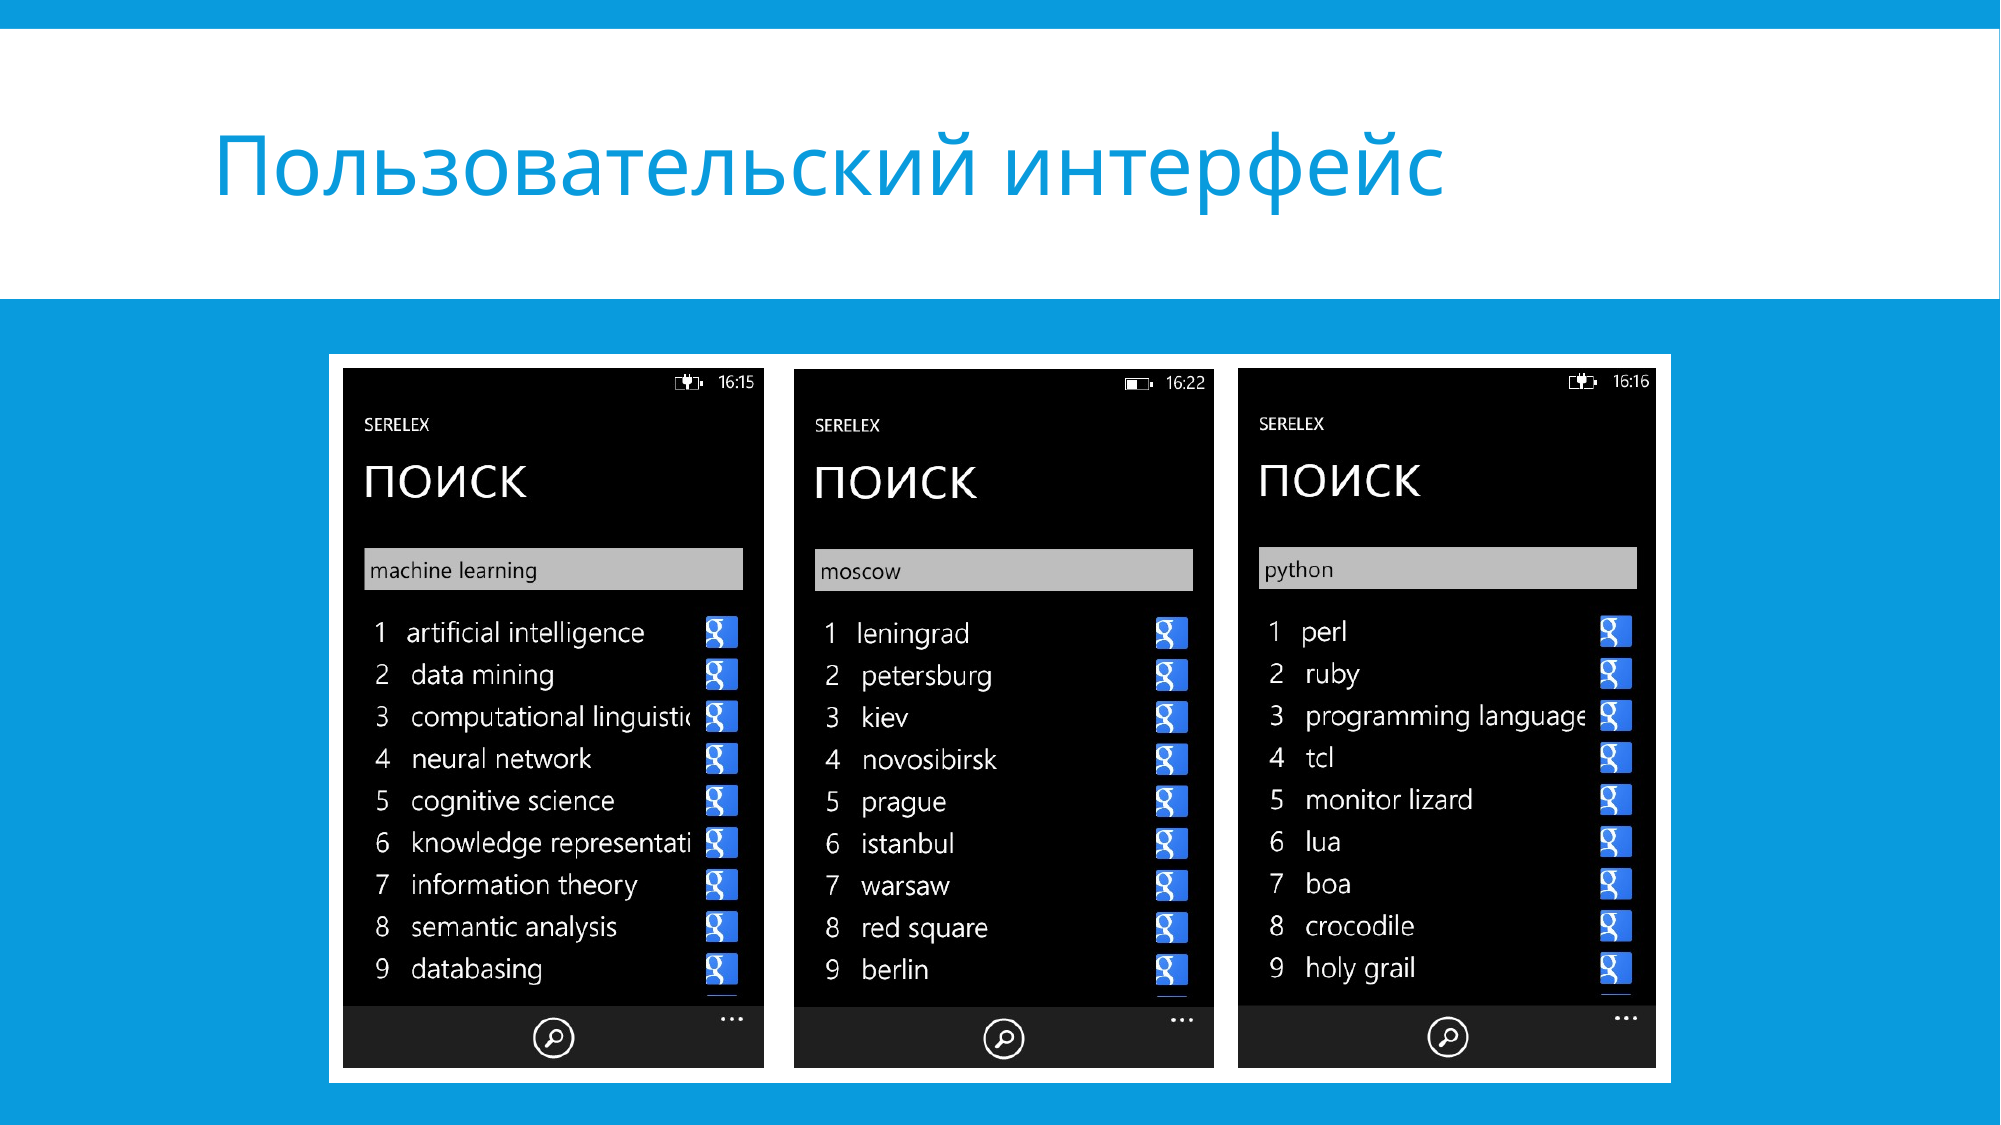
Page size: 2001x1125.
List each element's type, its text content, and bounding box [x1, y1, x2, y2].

text_box Пользовательский интерфейс [197, 46, 1803, 294]
picture [343, 368, 1657, 1069]
